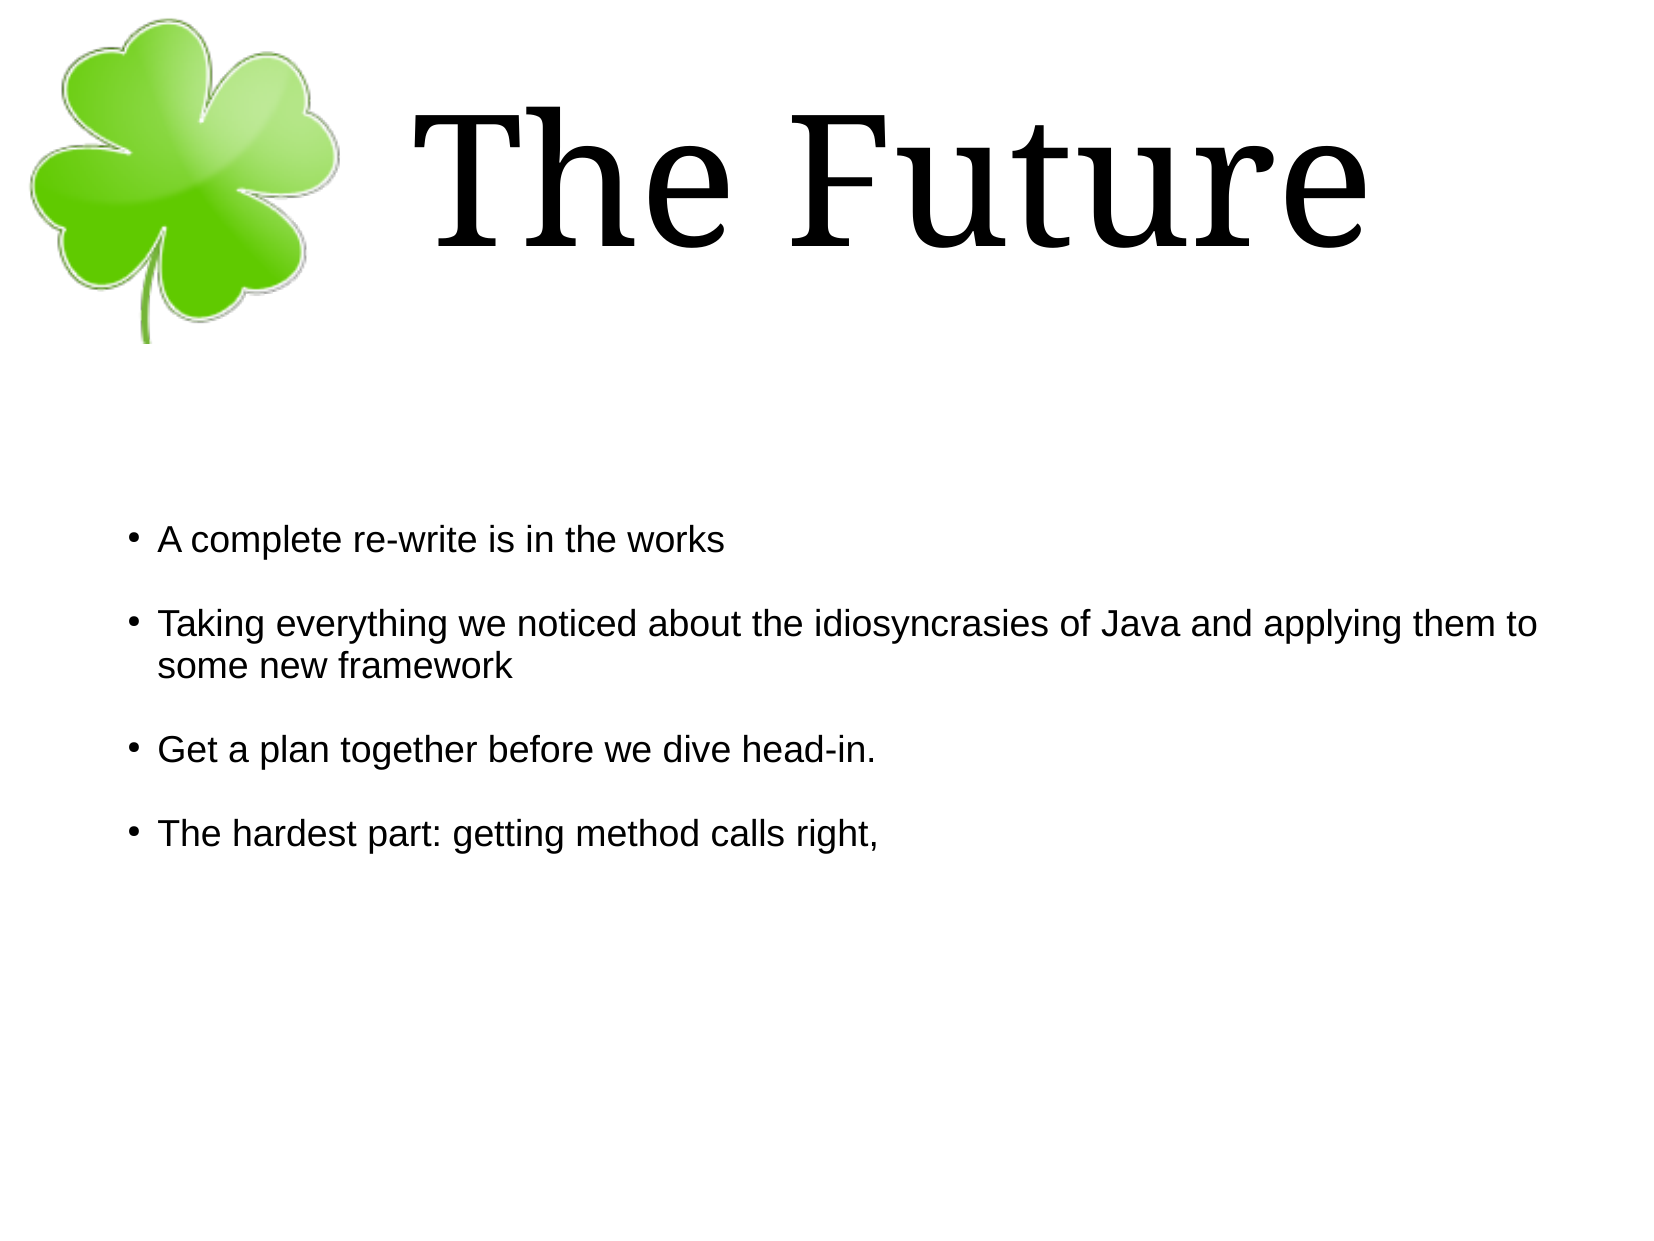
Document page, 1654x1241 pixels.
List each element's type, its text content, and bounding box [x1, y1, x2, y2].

text_box The Future [396, 42, 1560, 272]
text_box A complete re-write is in the works Taking everything we noticed about the idiosyncrasies of Java and applying them to some new framework Get a plan together before we dive head-in. The hardest part: getting method calls right, [112, 510, 1613, 862]
picture [0, 0, 371, 344]
